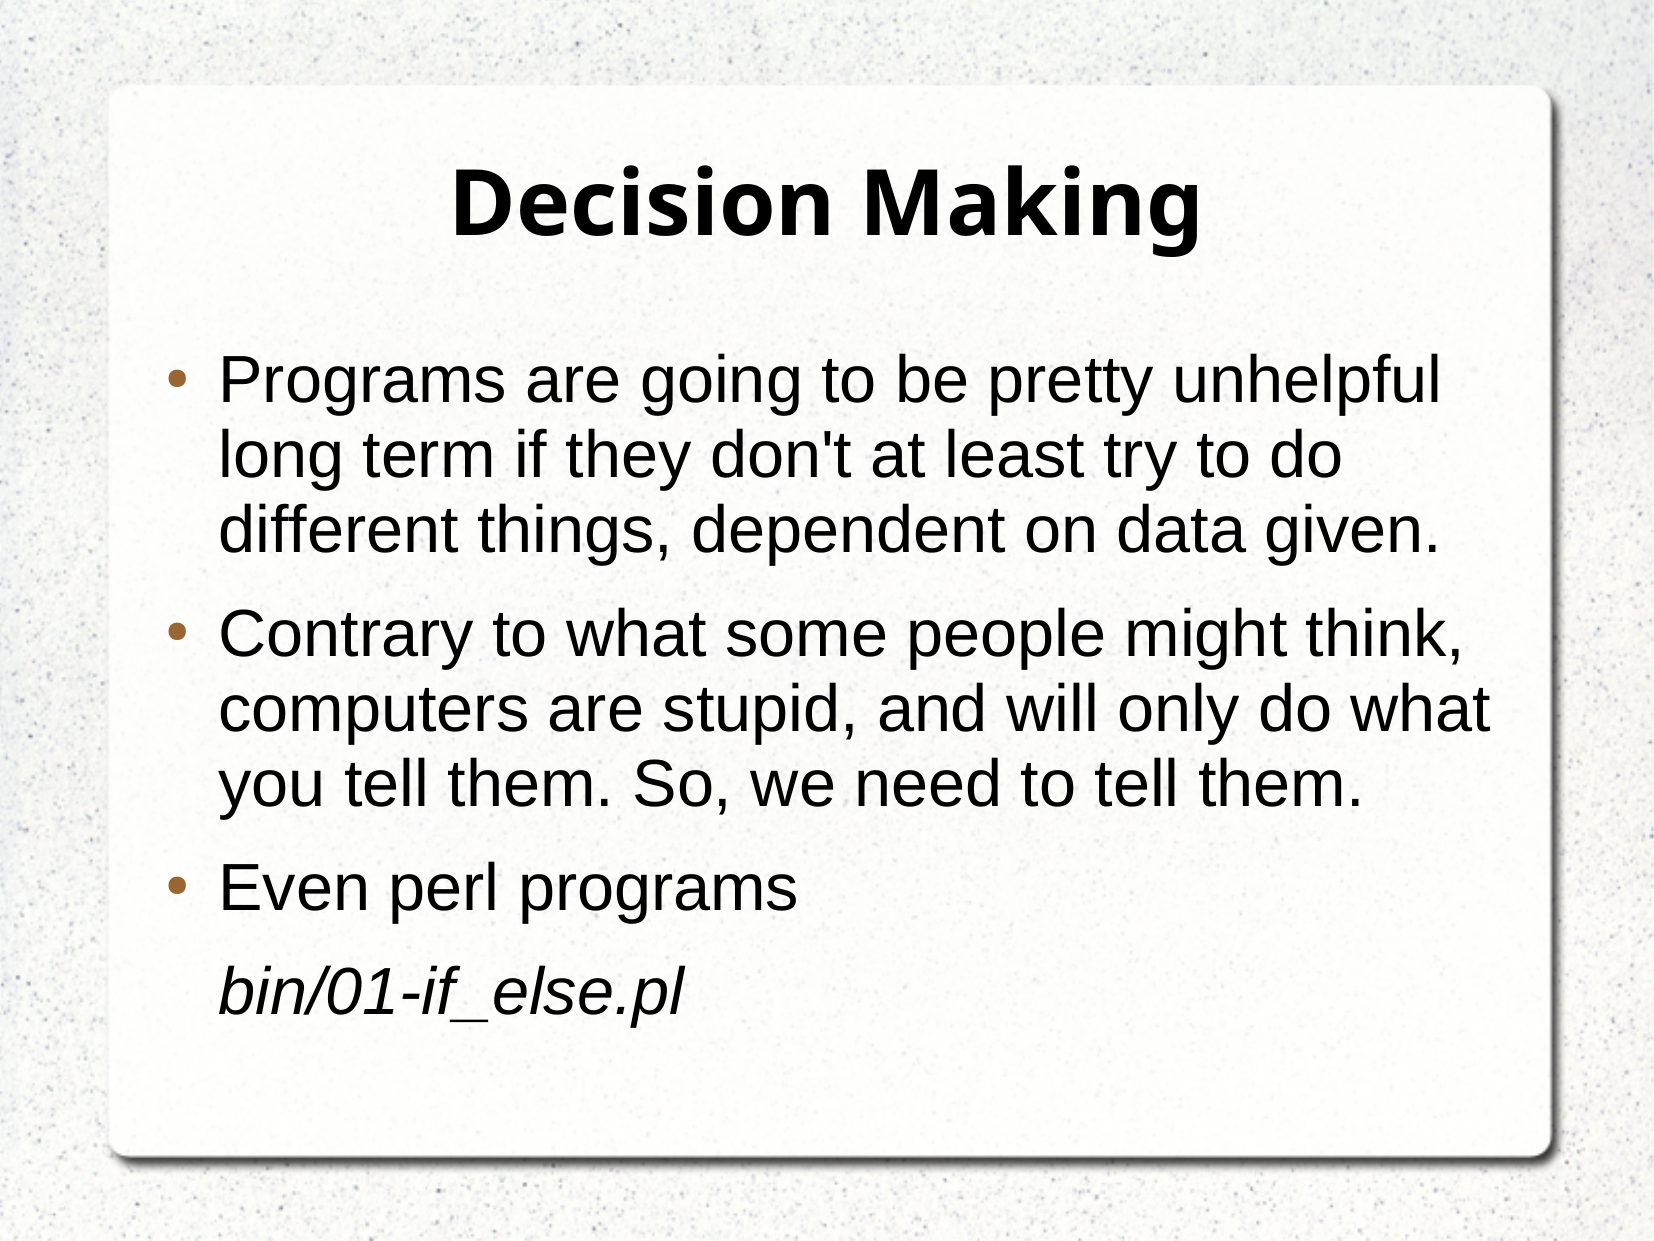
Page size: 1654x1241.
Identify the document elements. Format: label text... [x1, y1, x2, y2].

list Programs are going to be pretty unhelpful long term if they don't at least try to do different things, dependent on data given. Contrary to what some people might think, computers are stupid, and will only do what you tell them. So, we need to tell them. Even perl programs bin/01-if_else.pl [147, 342, 1506, 1028]
title Decision Making [118, 96, 1536, 304]
picture [0, 0, 1654, 1241]
